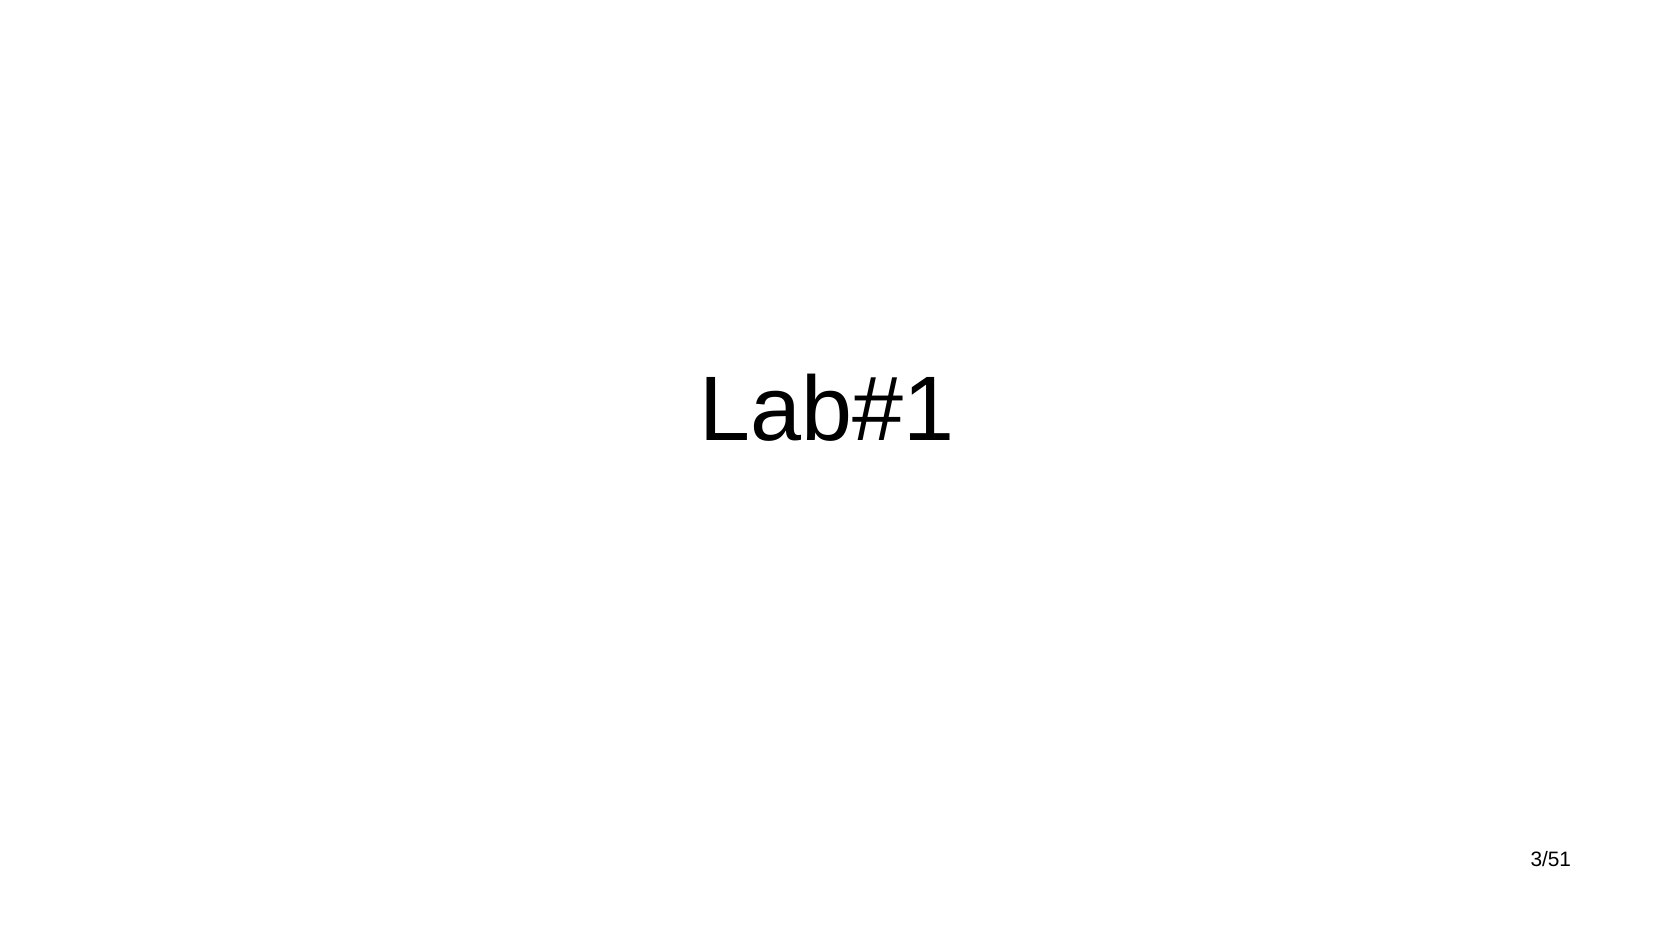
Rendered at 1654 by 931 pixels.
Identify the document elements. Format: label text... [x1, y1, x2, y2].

title Lab#1 [82, 330, 1571, 486]
